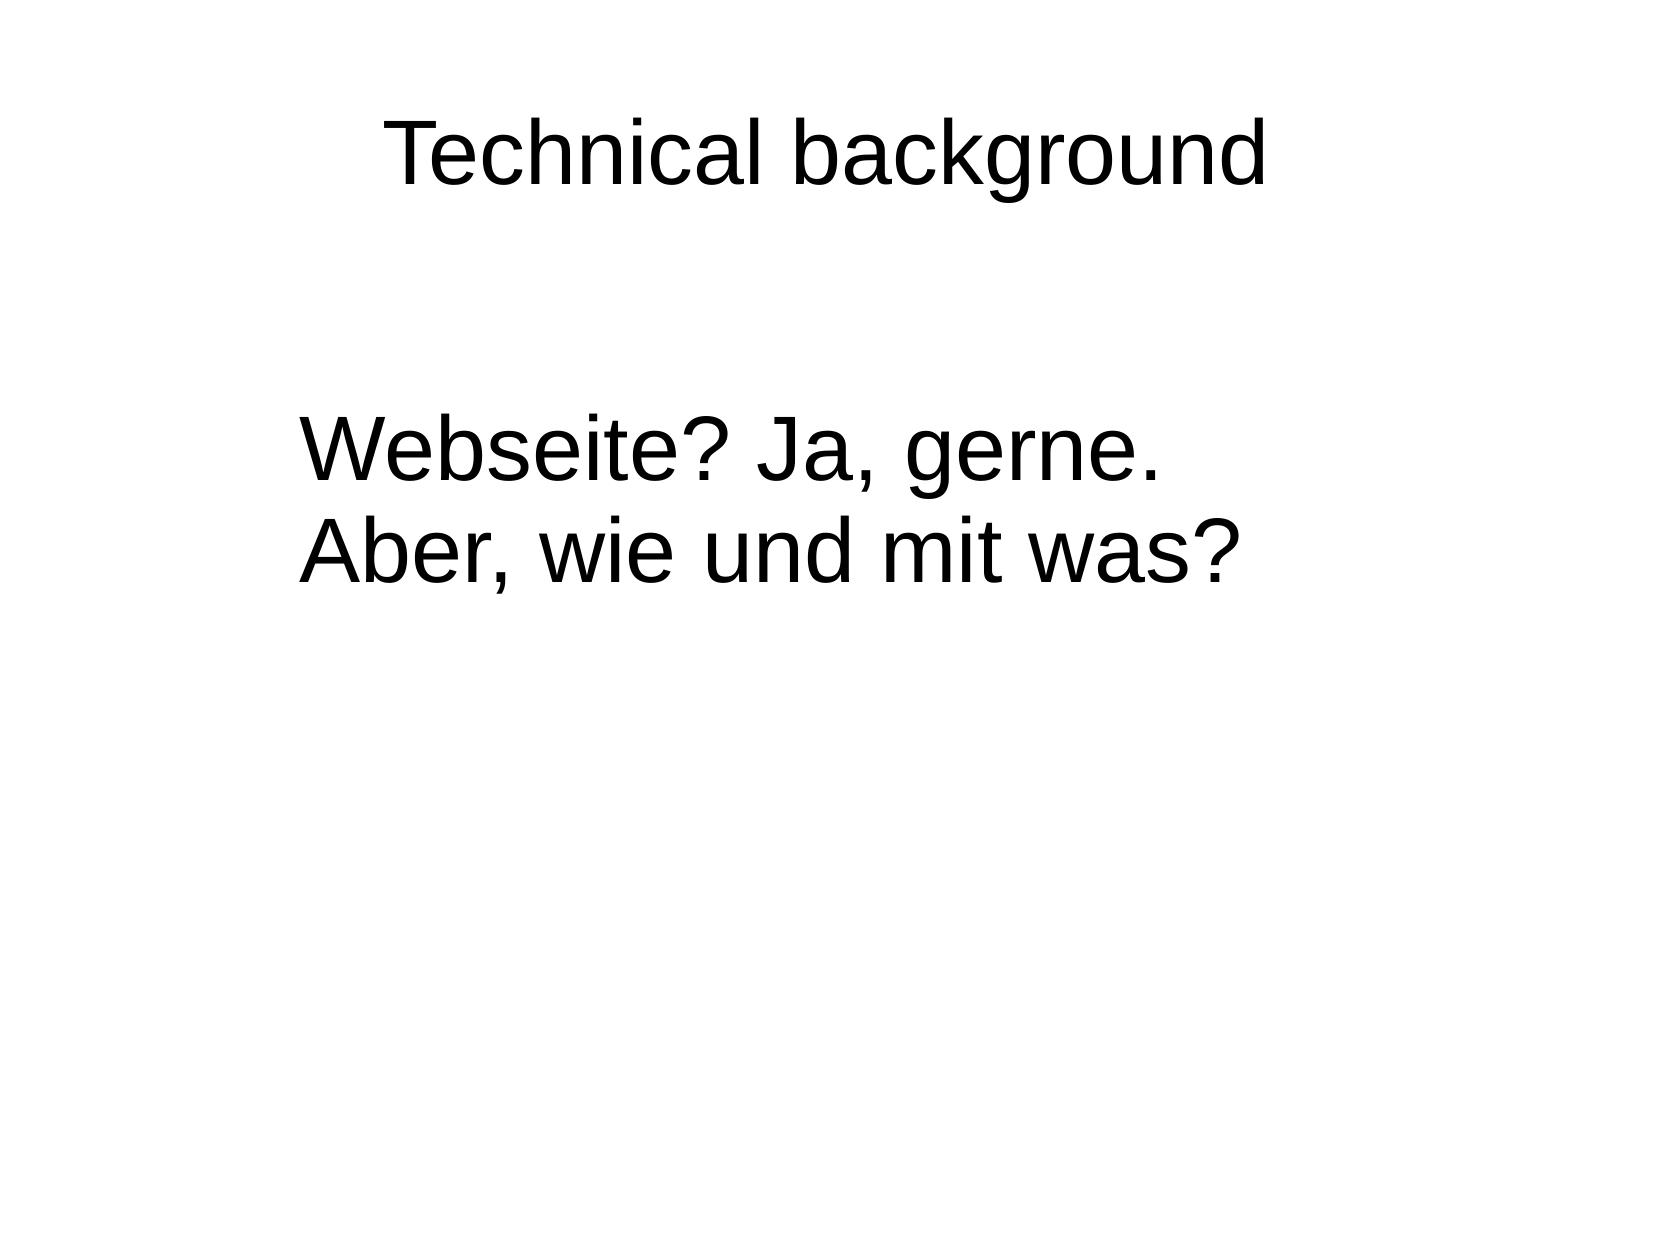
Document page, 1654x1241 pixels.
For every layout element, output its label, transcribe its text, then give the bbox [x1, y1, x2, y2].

text_box Webseite? Ja, gerne. Aber, wie und mit was? [285, 390, 1576, 661]
title Technical background [82, 49, 1571, 257]
